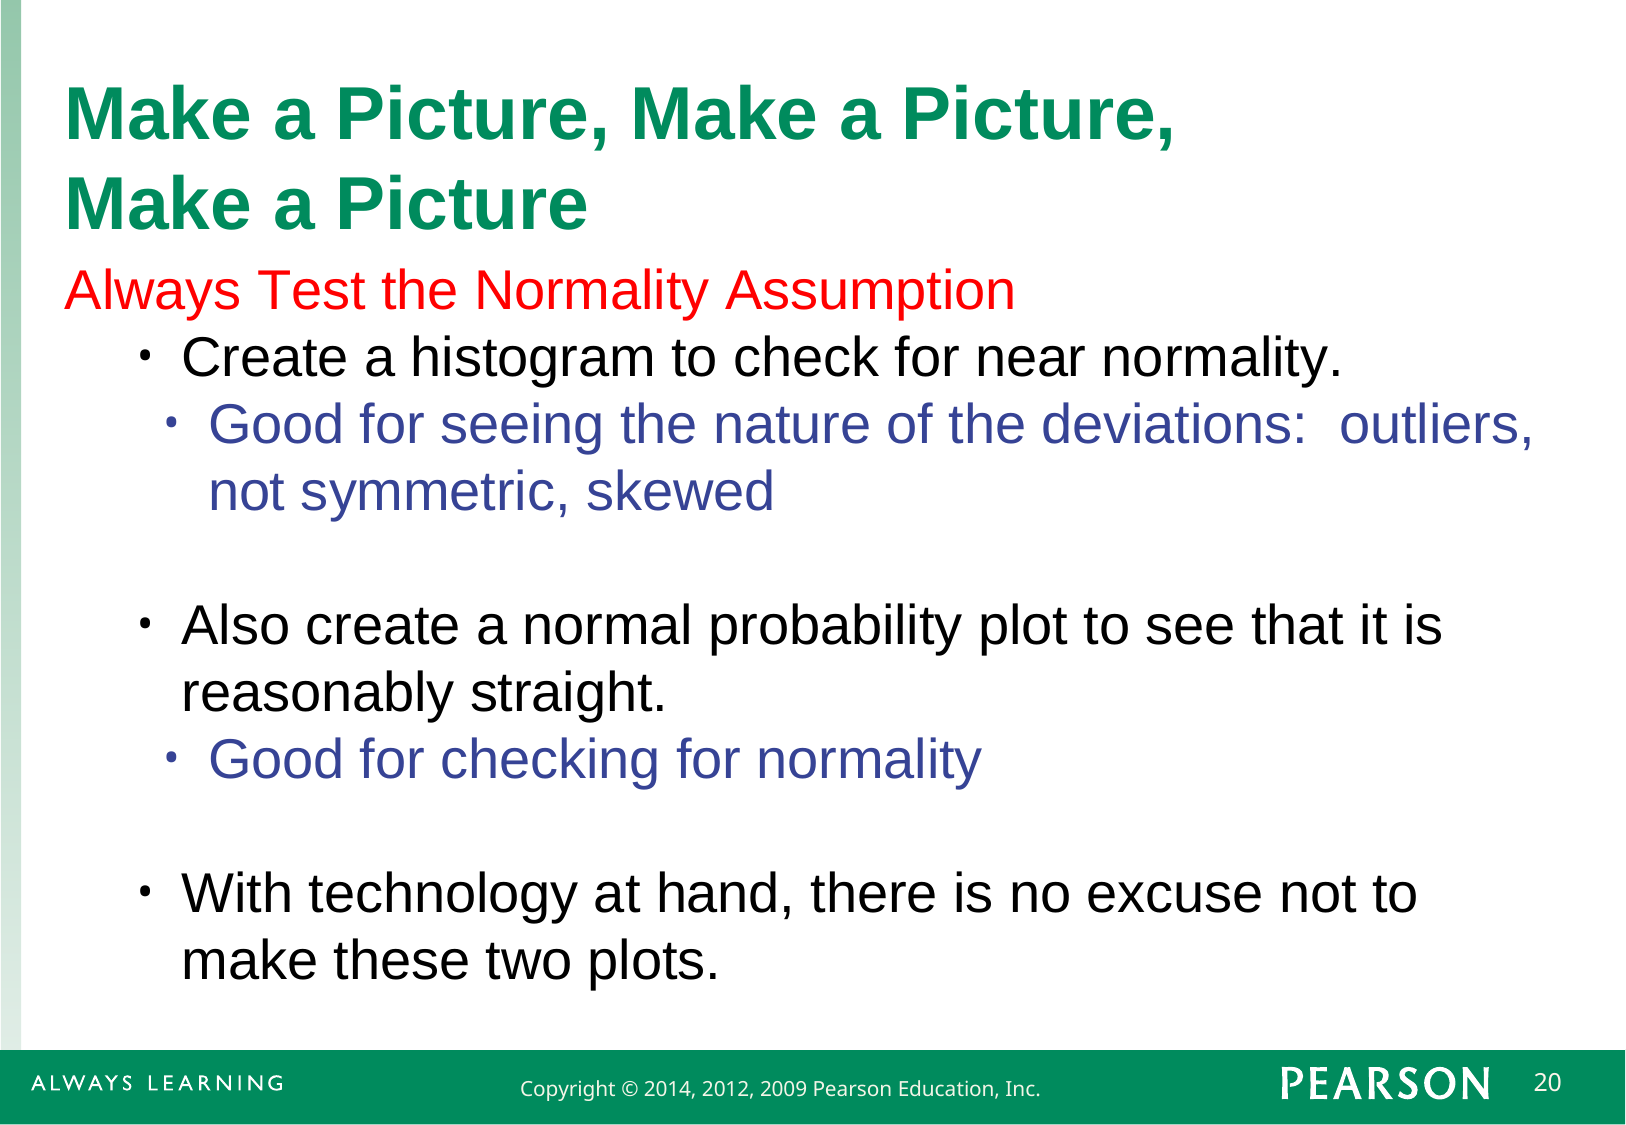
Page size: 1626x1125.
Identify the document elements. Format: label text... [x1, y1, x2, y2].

title Make a Picture, Make a Picture, Make a Picture [64, 64, 1560, 213]
list Always Test the Normality Assumption Create a histogram to check for near normality. Good for seeing the nature of the deviations: outliers, not symmetric, skewed Also create a normal probability plot to see that it is reasonably straight. Good for checking for normality With technology at hand, there is no excuse not to make these two plots. [64, 253, 1560, 997]
